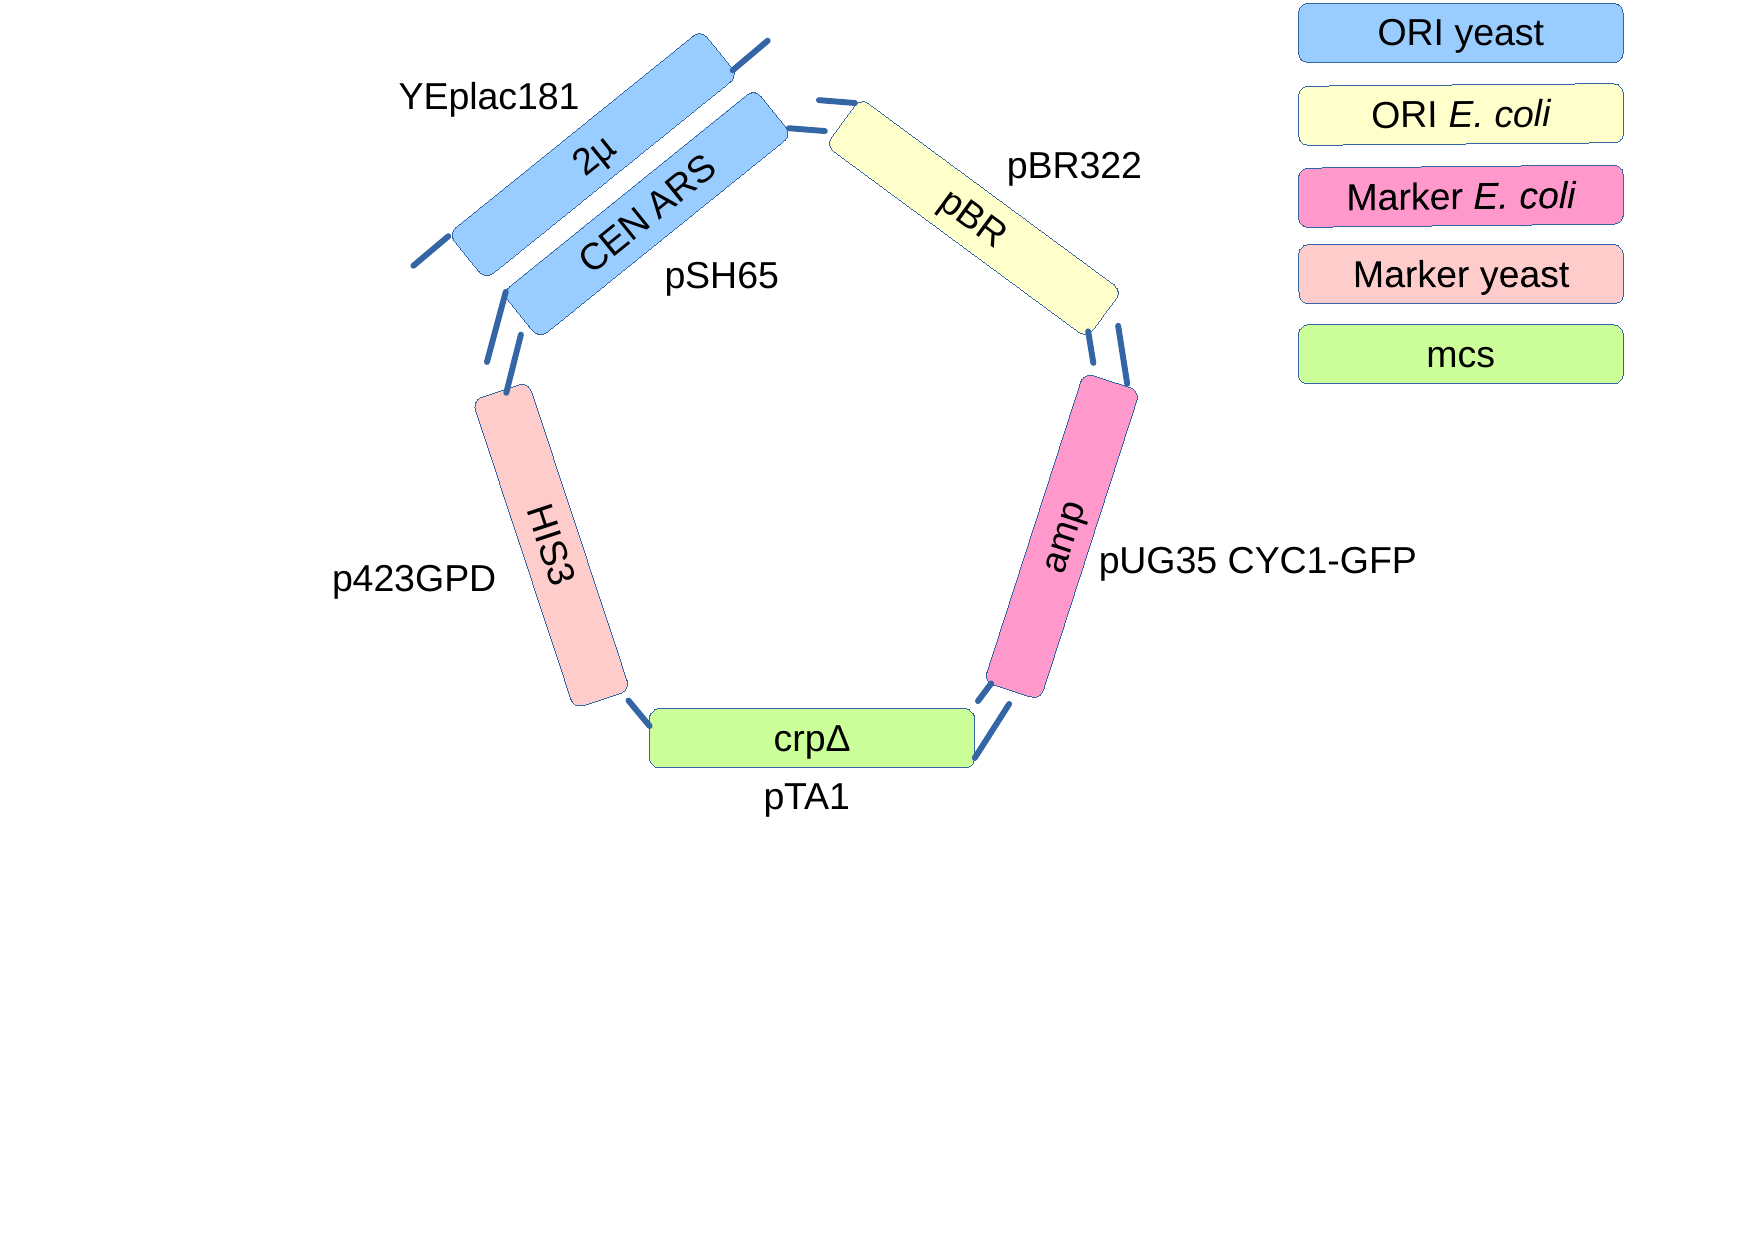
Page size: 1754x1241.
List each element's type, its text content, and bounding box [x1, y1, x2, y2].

text_box pSH65 [649, 246, 794, 304]
text_box pTA1 [748, 767, 865, 825]
text_box mcs [1298, 324, 1624, 384]
text_box 2µ [452, 33, 735, 276]
text_box pBR [829, 101, 1119, 335]
text_box Marker yeast [1298, 244, 1624, 304]
text_box ORI yeast [1298, 3, 1624, 63]
text_box YEplac181 [383, 68, 595, 126]
text_box HIS3 [474, 384, 628, 706]
text_box ORI E. coli [1298, 83, 1624, 146]
text_box p423GPD [308, 550, 520, 608]
text_box Marker E. coli [1298, 165, 1624, 228]
text_box pUG35 CYC1-GFP [1079, 532, 1437, 590]
text_box pBR322 [970, 137, 1178, 197]
text_box amp [986, 375, 1138, 698]
text_box CEN ARS [507, 92, 788, 335]
text_box crpΔ [649, 708, 975, 768]
